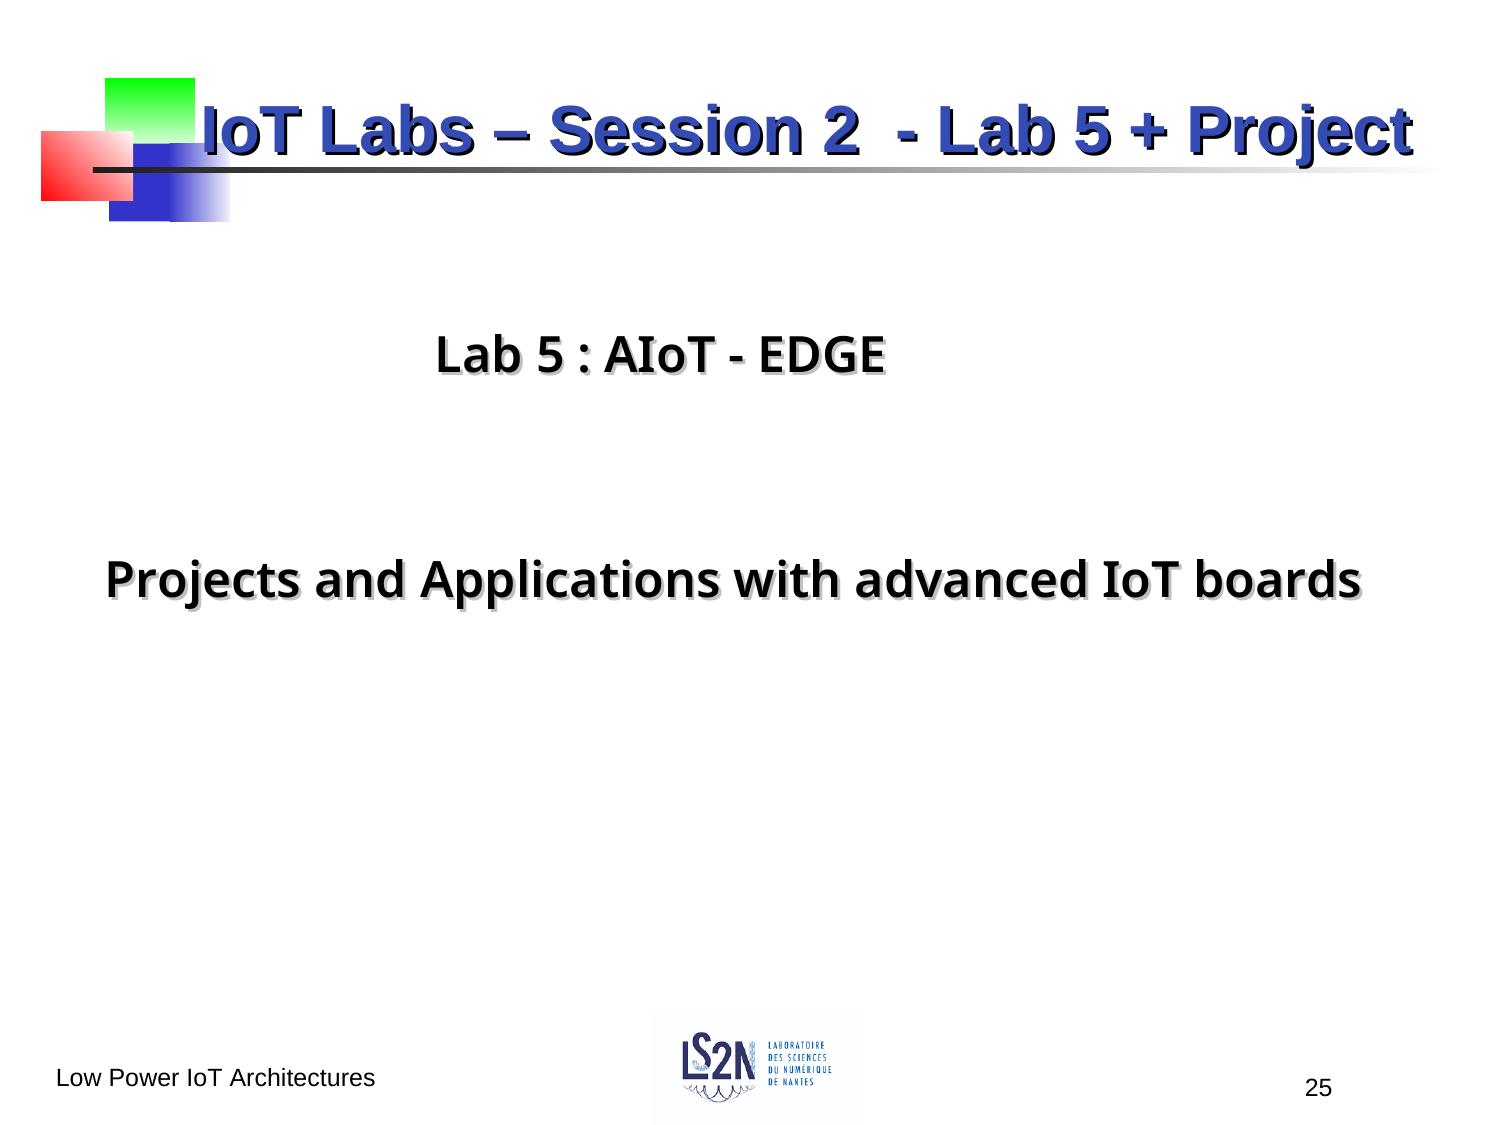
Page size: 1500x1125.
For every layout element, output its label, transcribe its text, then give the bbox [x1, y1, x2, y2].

text_box Lab 5 : AIoT - EDGE [420, 314, 945, 405]
text_box Projects and Applications with advanced IoT boards [90, 539, 1396, 665]
picture [651, 1009, 862, 1125]
title IoT Labs – Session 2 - Lab 5 + Project [99, 77, 1444, 174]
